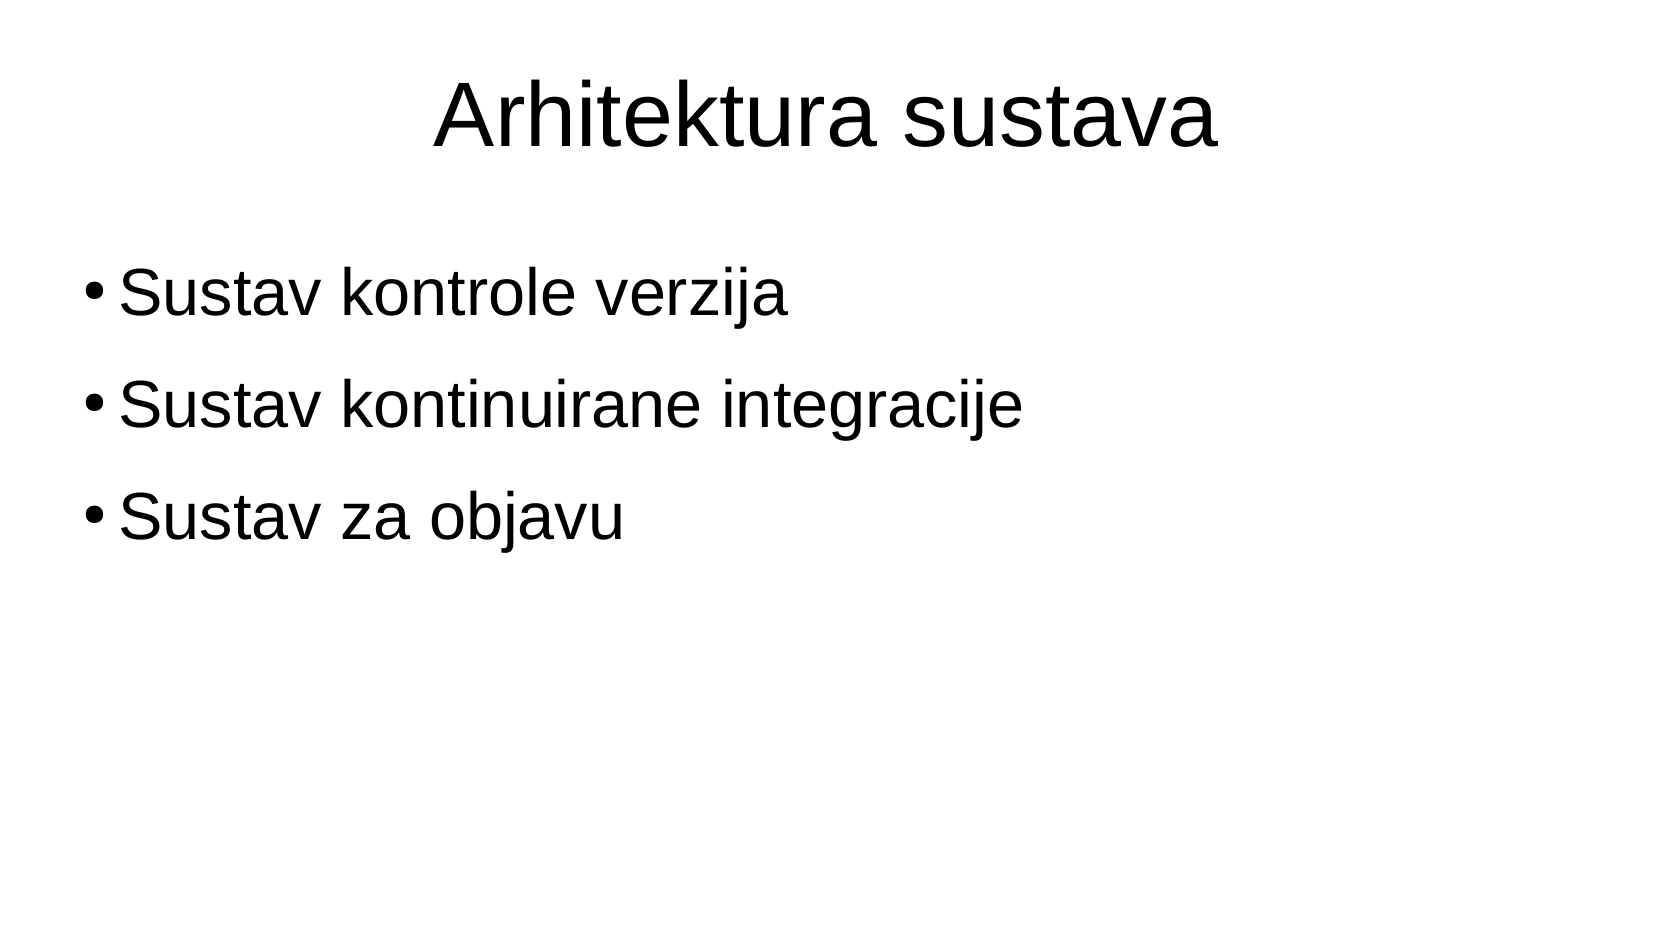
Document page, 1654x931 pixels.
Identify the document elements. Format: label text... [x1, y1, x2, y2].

title Arhitektura sustava [82, 37, 1571, 193]
subtitle Sustav kontrole verzija Sustav kontinuirane integracije Sustav za objavu [82, 217, 1571, 758]
